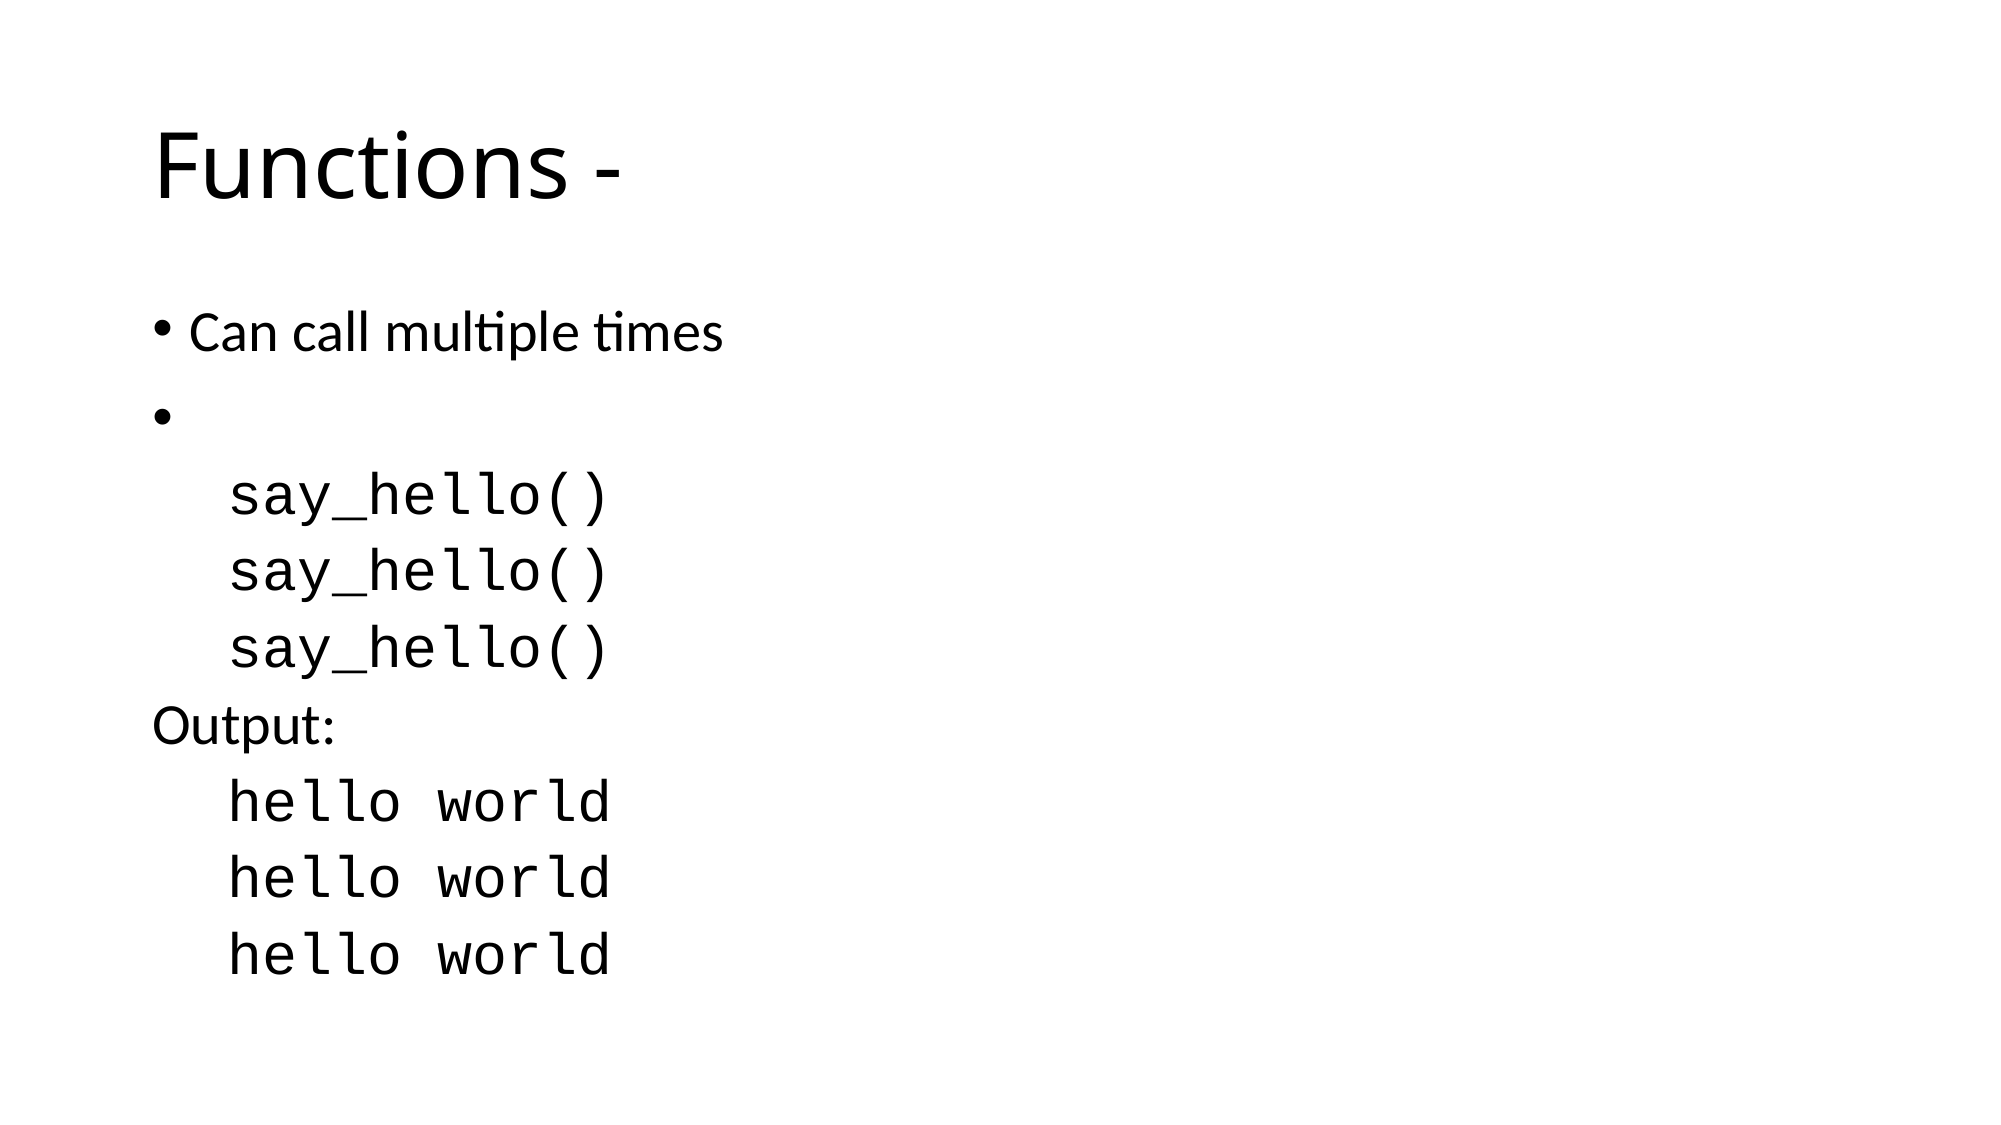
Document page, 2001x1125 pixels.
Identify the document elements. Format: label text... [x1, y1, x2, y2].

title Functions - [137, 59, 1863, 278]
list Can call multiple times say_hello() say_hello() say_hello() Output: hello world hello world hello world [137, 299, 1863, 1014]
